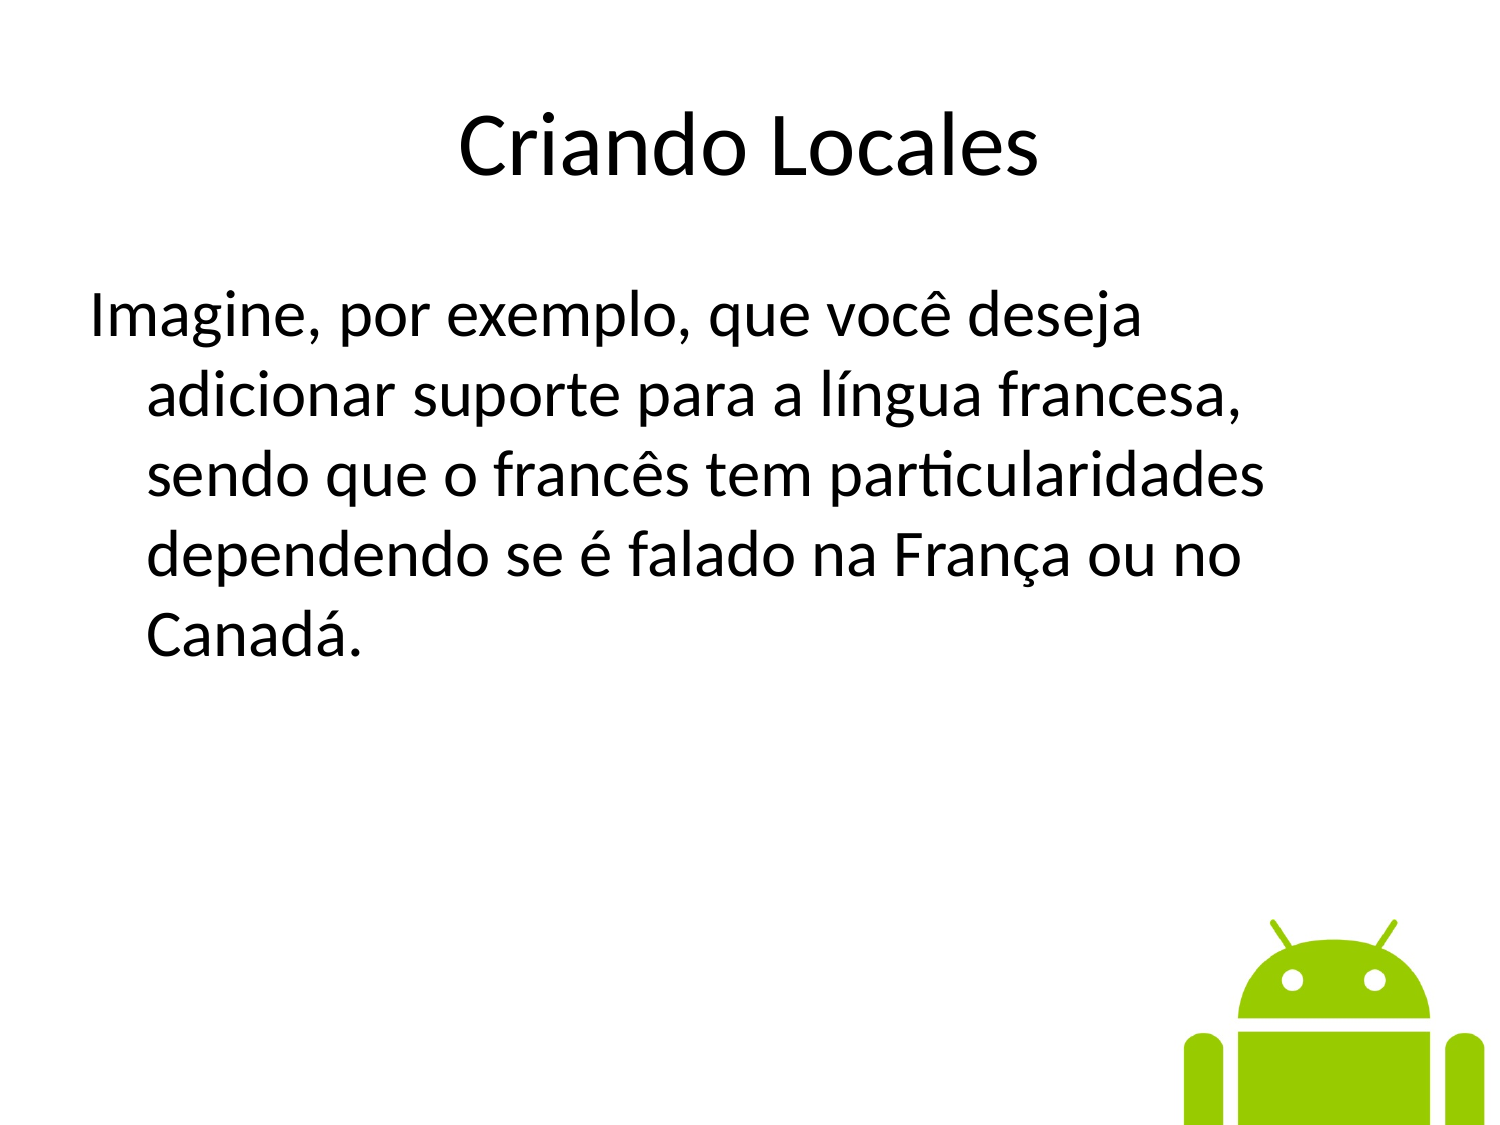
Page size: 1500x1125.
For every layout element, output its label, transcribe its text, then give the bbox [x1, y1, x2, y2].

text_box Imagine, por exemplo, que você deseja adicionar suporte para a língua francesa, sendo que o francês tem particularidades dependendo se é falado na França ou no Canadá. [75, 262, 1425, 1005]
picture [1163, 919, 1500, 1125]
text_box Criando Locales [75, 45, 1425, 233]
